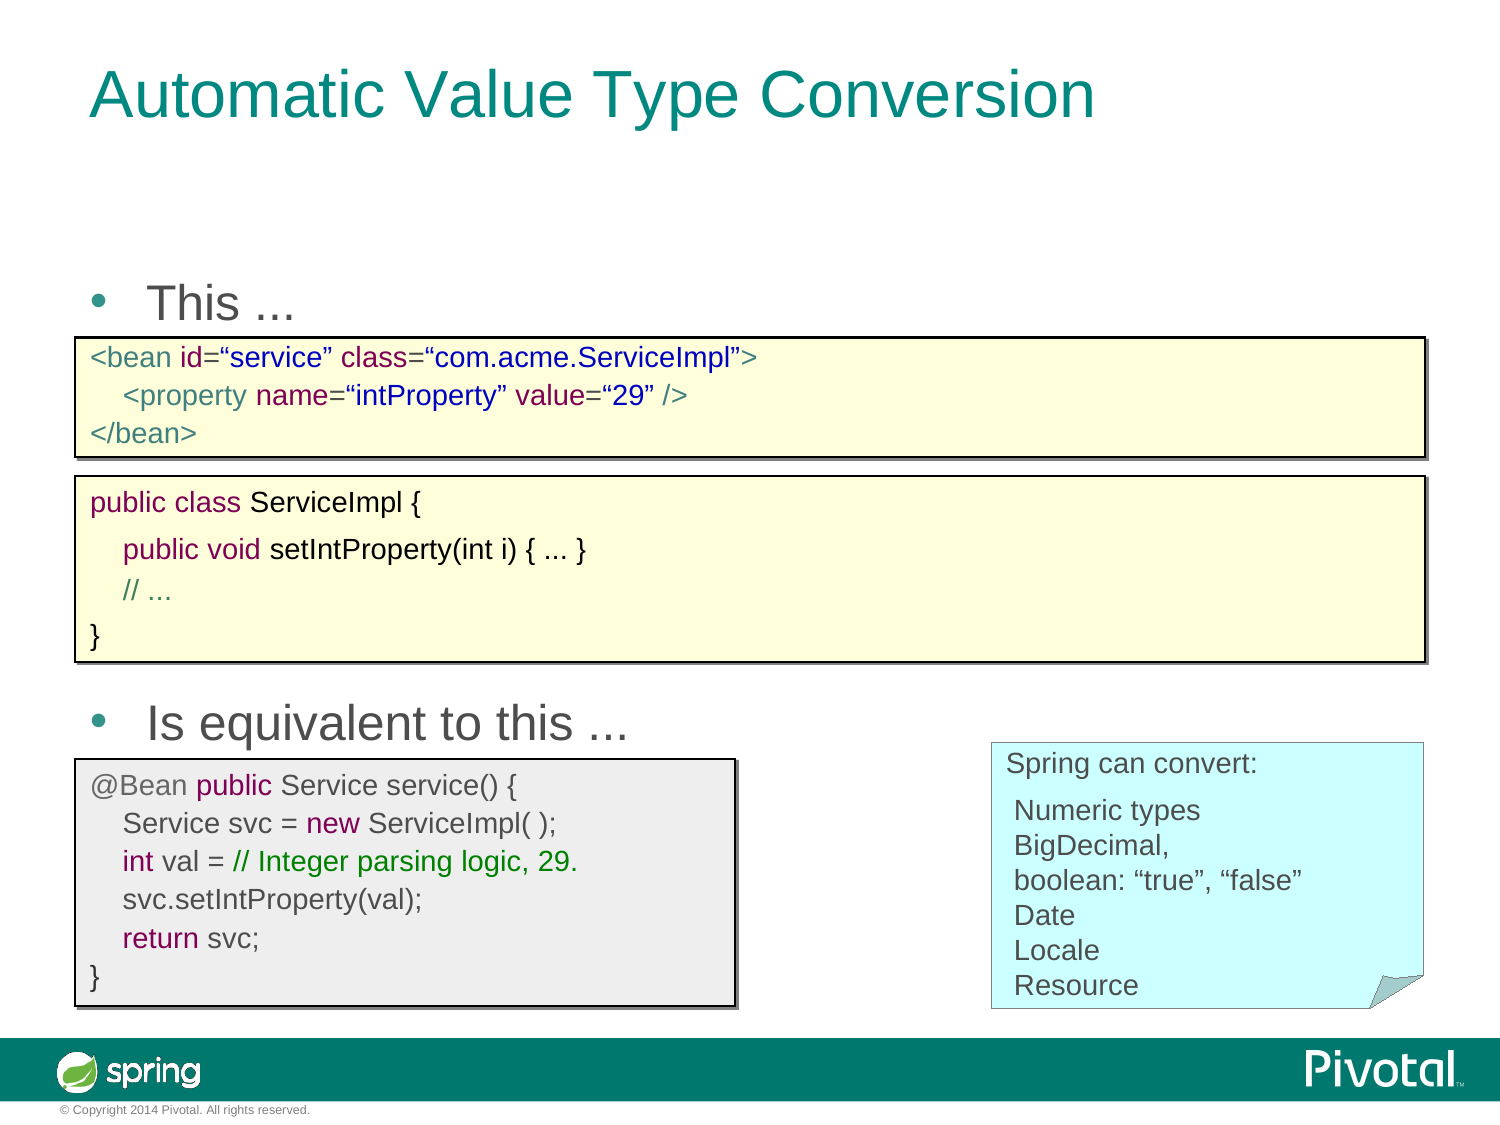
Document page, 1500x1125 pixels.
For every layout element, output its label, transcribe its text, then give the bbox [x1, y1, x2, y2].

title Automatic Value Type Conversion [75, 37, 1426, 225]
picture [32, 1041, 210, 1103]
list This ... Is equivalent to this ... [75, 262, 1426, 1013]
picture [1306, 1050, 1464, 1087]
